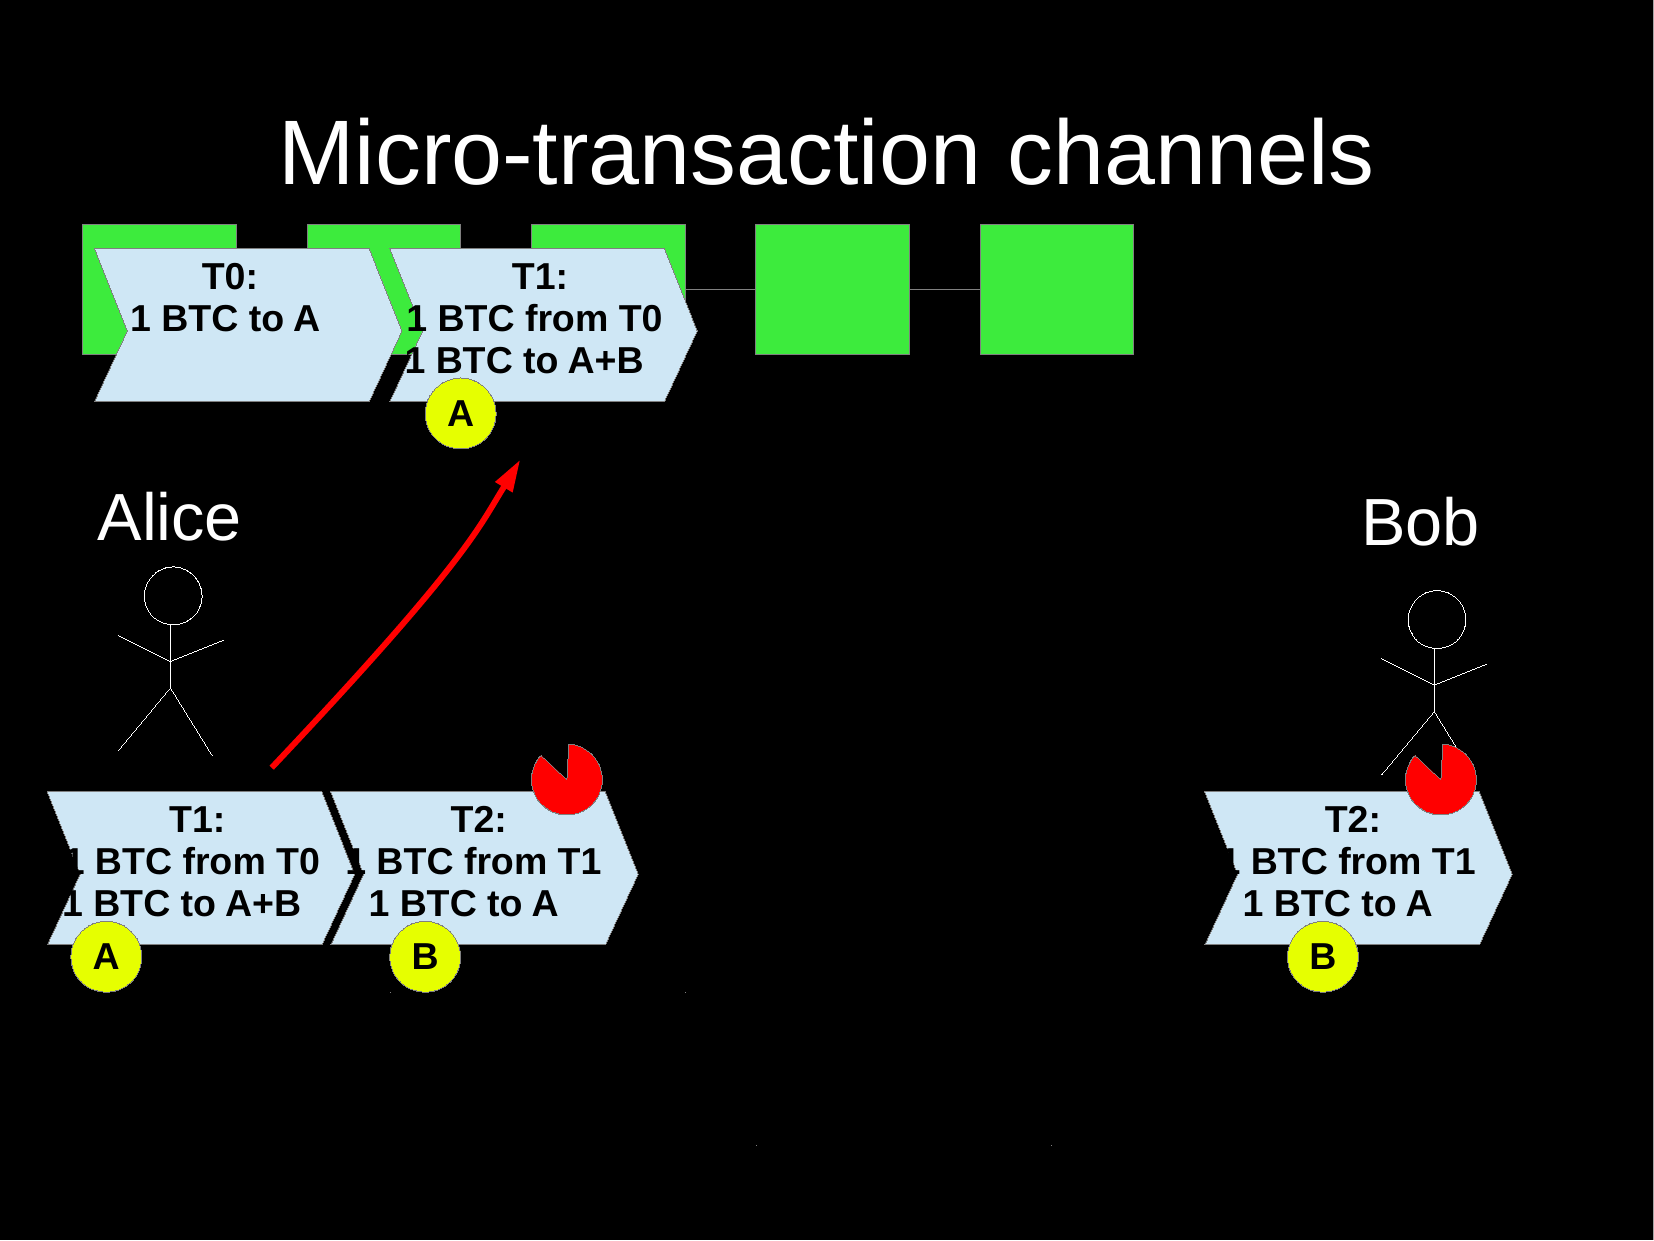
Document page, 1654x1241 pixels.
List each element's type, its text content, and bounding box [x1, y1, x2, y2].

text_box [82, 224, 237, 355]
text_box A [70, 921, 142, 993]
text_box Alice [82, 472, 308, 563]
text_box A [425, 377, 497, 449]
text_box [980, 224, 1134, 355]
text_box B [1287, 921, 1359, 993]
text_box T1: 1 BTC from T0 1 BTC to A+B [47, 791, 355, 945]
text_box Bob [1346, 477, 1571, 568]
text_box [307, 224, 461, 355]
text_box [1405, 744, 1477, 815]
text_box [531, 744, 603, 815]
text_box [531, 224, 686, 299]
text_box B [389, 921, 461, 993]
text_box T1: 1 BTC from T0 1 BTC to A+B [389, 248, 698, 402]
title Micro-transaction channels [82, 49, 1571, 257]
text_box [755, 224, 910, 355]
text_box T2: 1 BTC from T1 1 BTC to A [330, 791, 639, 945]
text_box T0: 1 BTC to A [94, 248, 402, 402]
text_box T2: 1 BTC from T1 1 BTC to A [1204, 791, 1513, 945]
